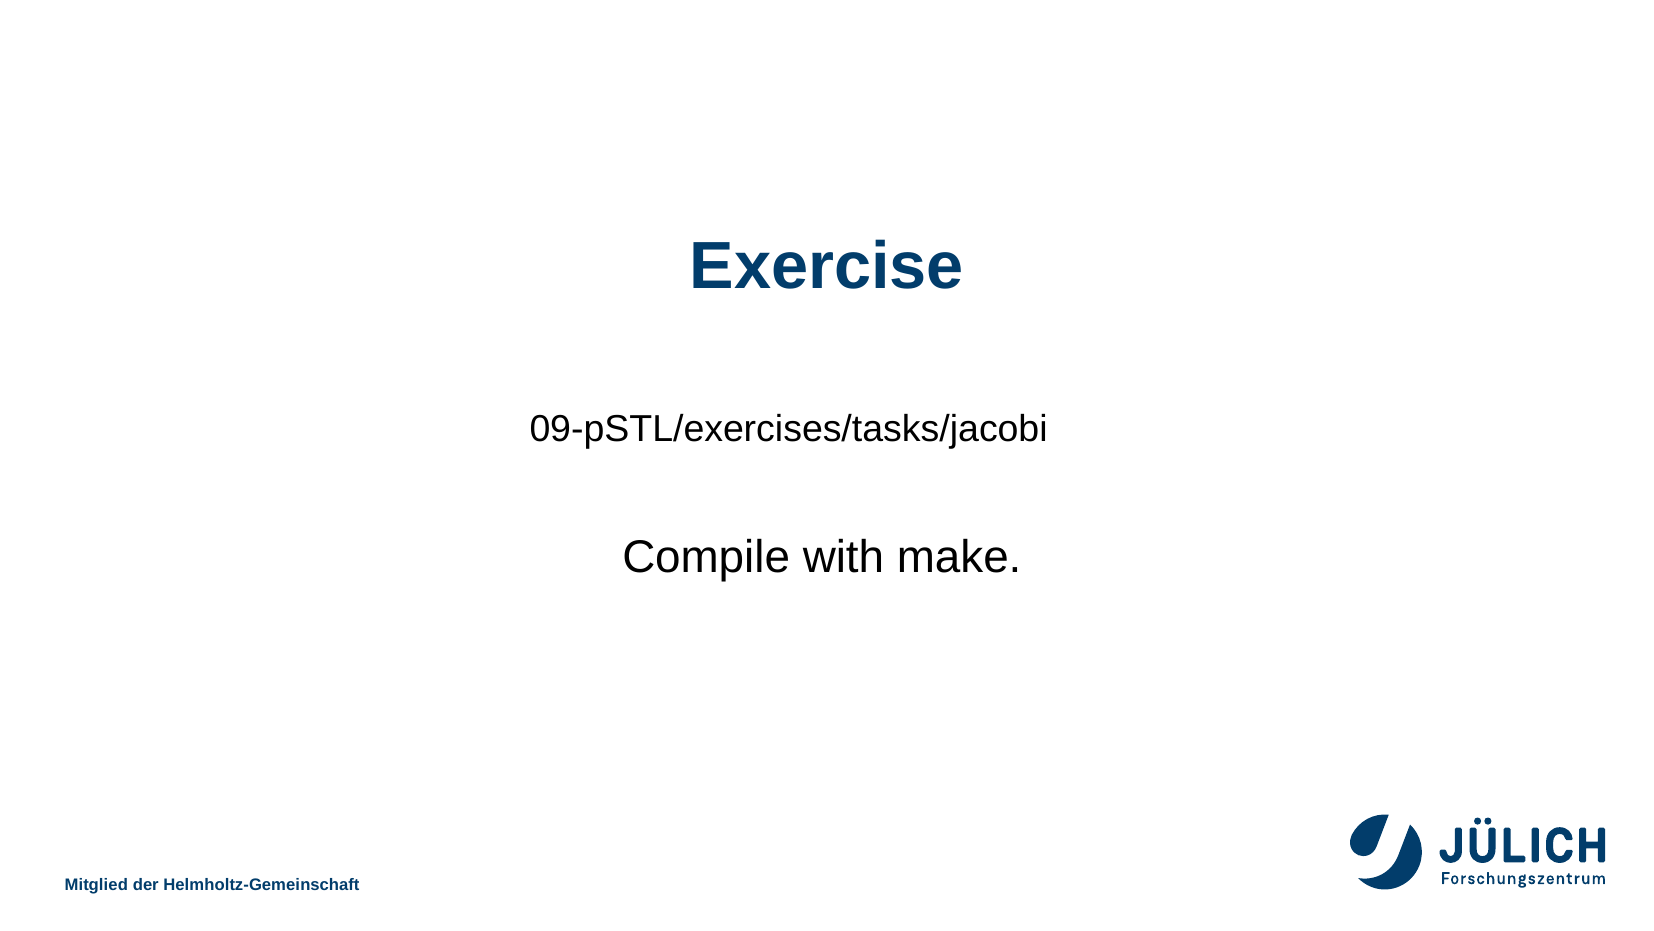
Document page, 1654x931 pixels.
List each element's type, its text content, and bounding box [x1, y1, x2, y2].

text_box 09-pSTL/exercises/tasks/jacobi [514, 399, 1139, 505]
list Exercise [50, 217, 1604, 331]
text_box Compile with make. [607, 523, 1047, 594]
